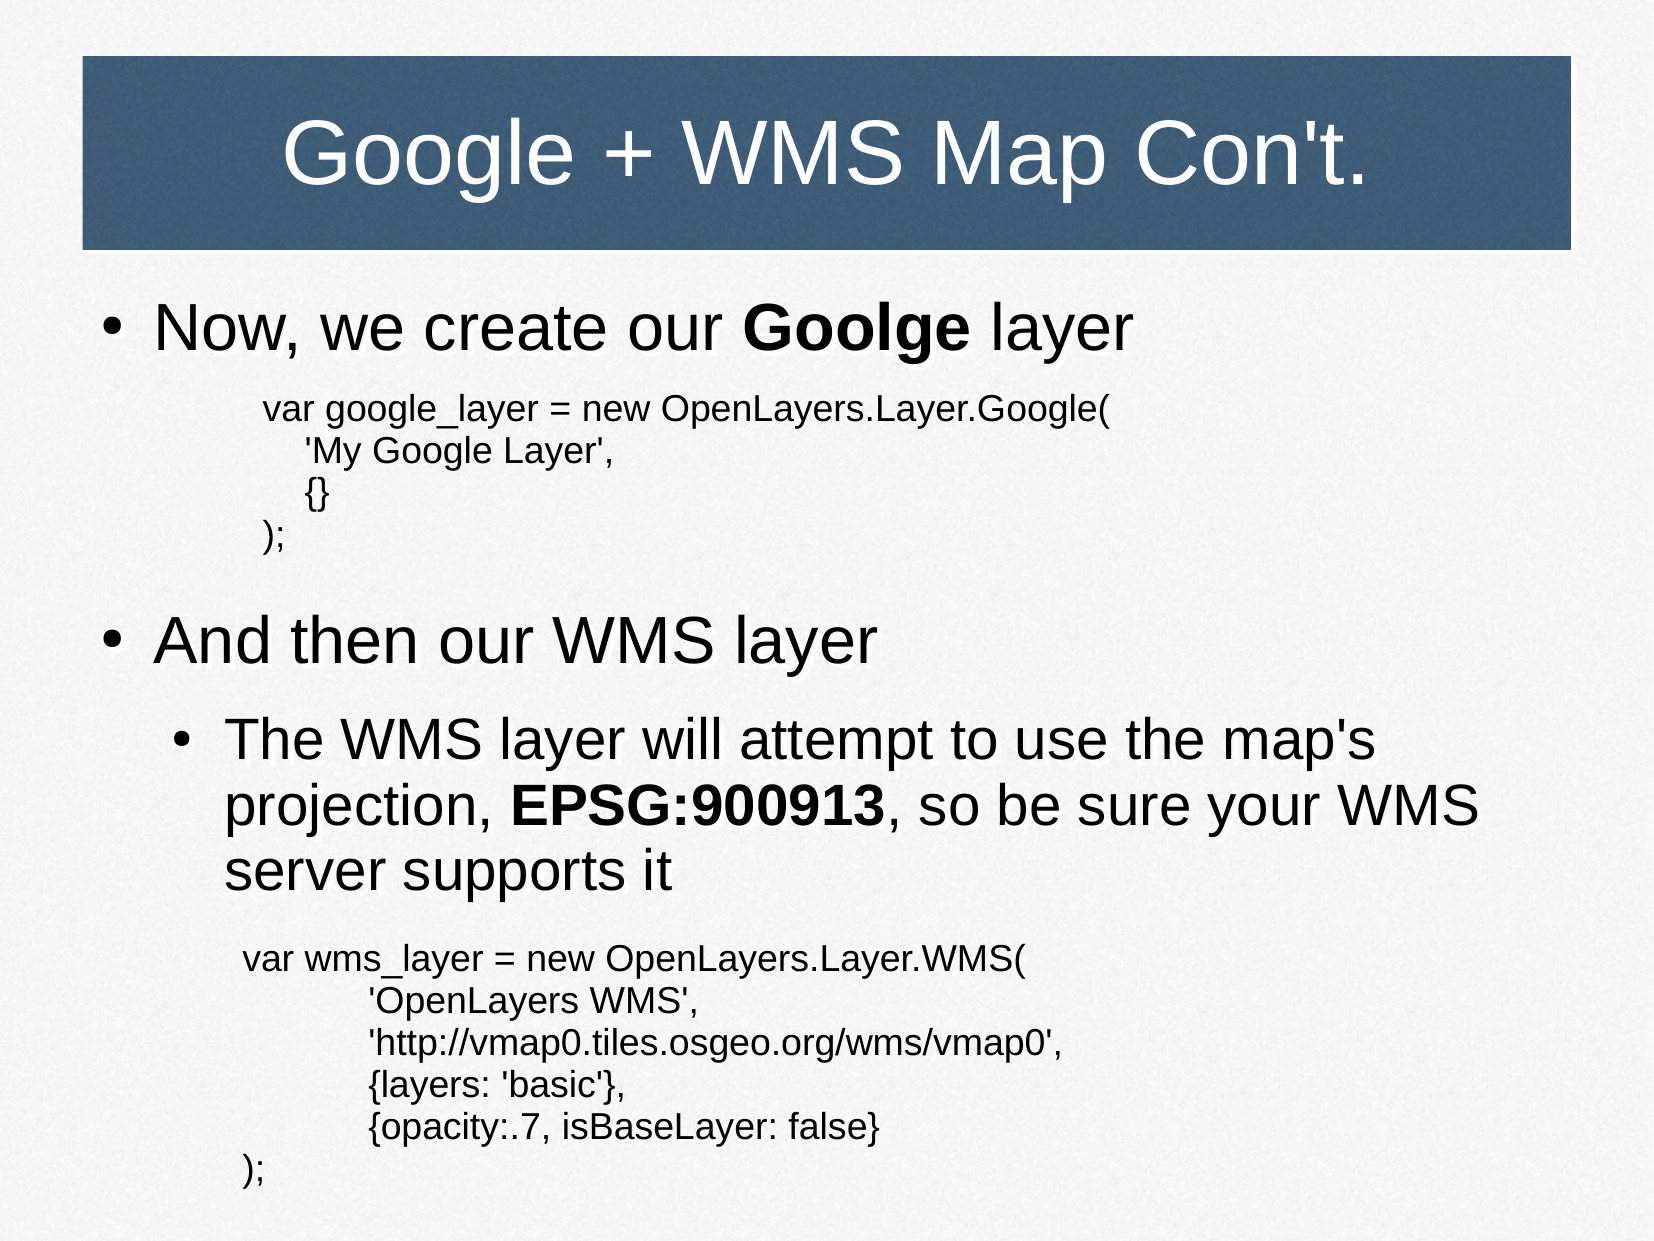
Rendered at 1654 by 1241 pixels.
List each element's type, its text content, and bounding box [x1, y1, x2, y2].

picture [0, 0, 1654, 1241]
text_box var wms_layer = new OpenLayers.Layer.WMS( 'OpenLayers WMS', 'http://vmap0.tiles.osgeo.org/wms/vmap0', {layers: 'basic'}, {opacity:.7, isBaseLayer: false} ); [227, 930, 1313, 1241]
list Now, we create our Goolge layer And then our WMS layer The WMS layer will attempt to use the map's projection, EPSG:900913, so be sure your WMS server supports it [82, 290, 1571, 1109]
text_box var google_layer = new OpenLayers.Layer.Google( 'My Google Layer', {} ); [163, 379, 1126, 563]
title Google + WMS Map Con't. [82, 56, 1571, 250]
